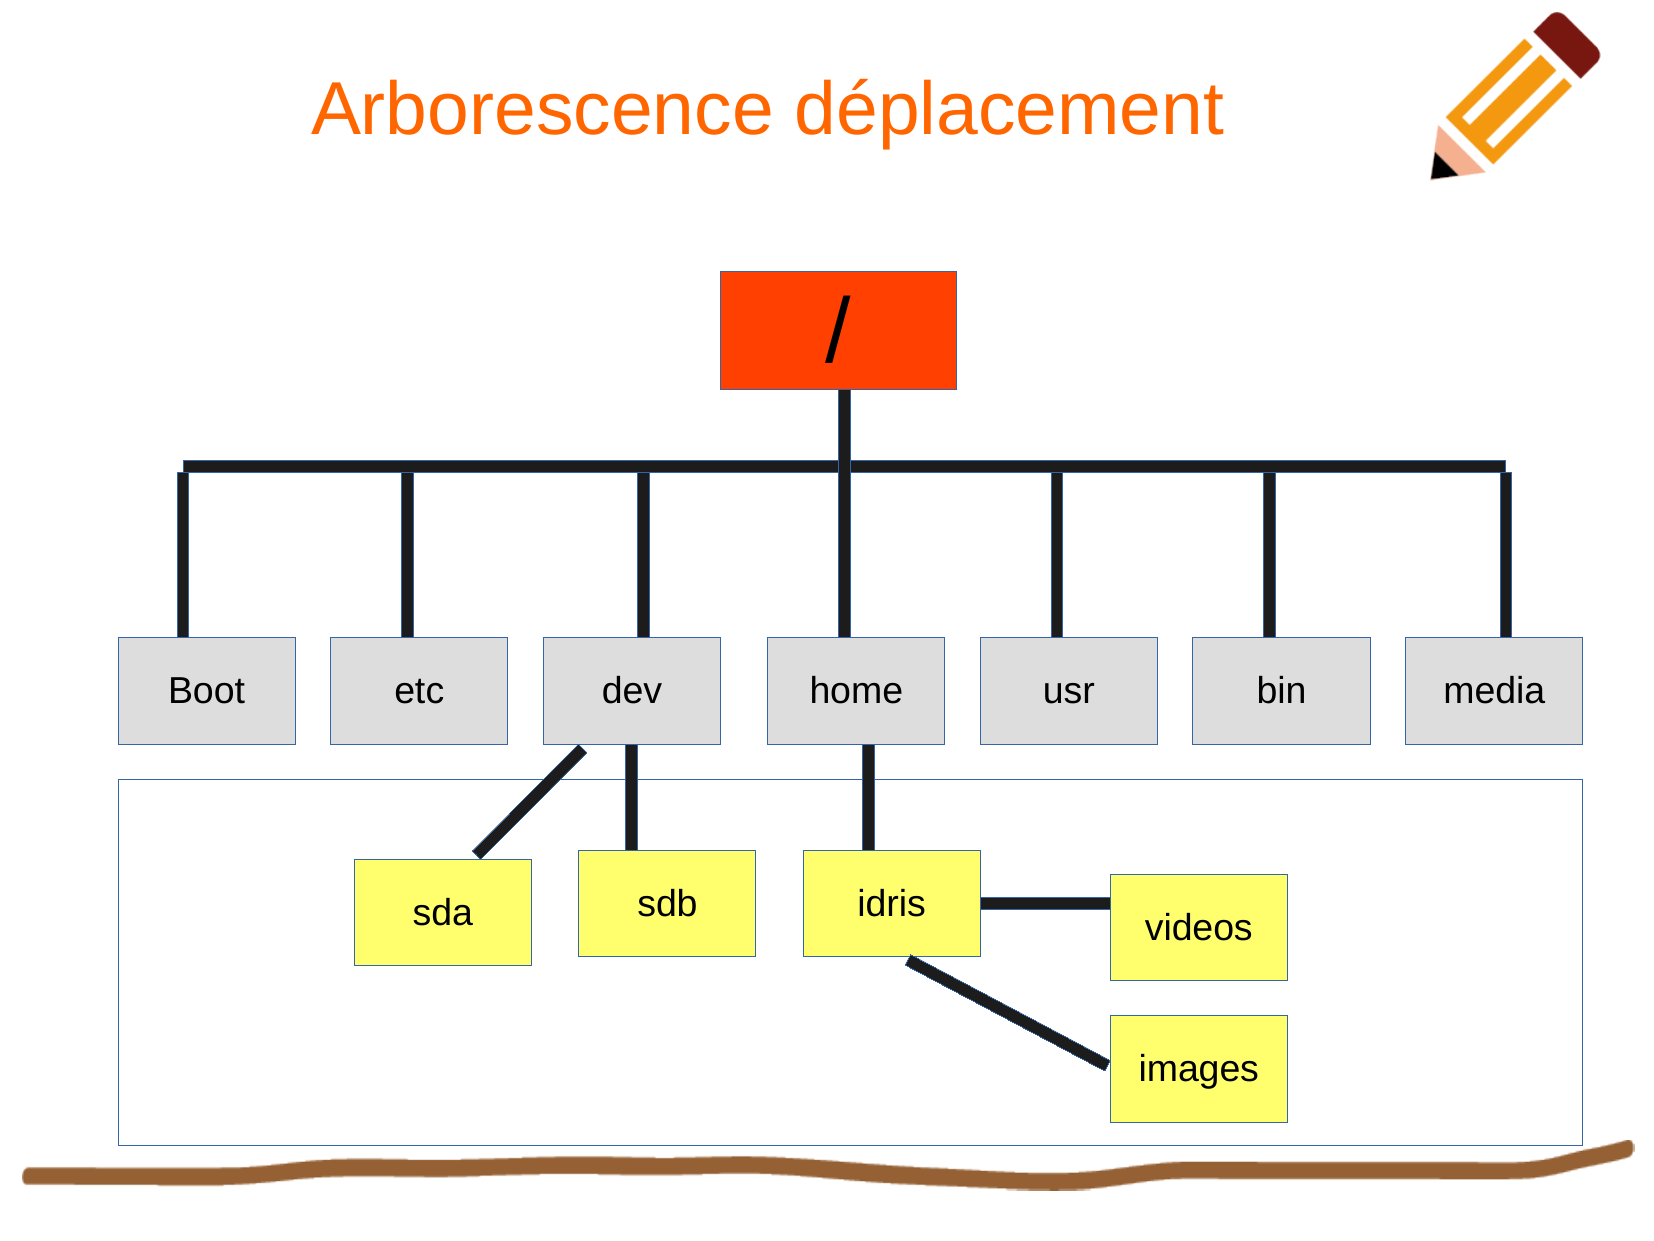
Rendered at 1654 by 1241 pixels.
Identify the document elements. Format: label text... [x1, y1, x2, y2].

text_box images [1110, 1015, 1288, 1123]
text_box dev [543, 637, 721, 745]
picture [22, 1140, 1635, 1191]
text_box home [767, 637, 945, 745]
text_box etc [330, 637, 508, 745]
text_box / [720, 271, 957, 390]
text_box usr [980, 637, 1158, 745]
text_box bin [1192, 637, 1371, 745]
text_box media [1405, 637, 1583, 745]
text_box Boot [118, 637, 296, 745]
text_box idris [803, 850, 981, 957]
title Arborescence déplacement [94, 47, 1441, 170]
picture [1430, 12, 1601, 181]
text_box [177, 389, 1512, 638]
text_box sdb [578, 850, 756, 957]
text_box sda [354, 859, 532, 966]
text_box videos [1110, 874, 1288, 981]
text_box [118, 744, 1583, 1146]
